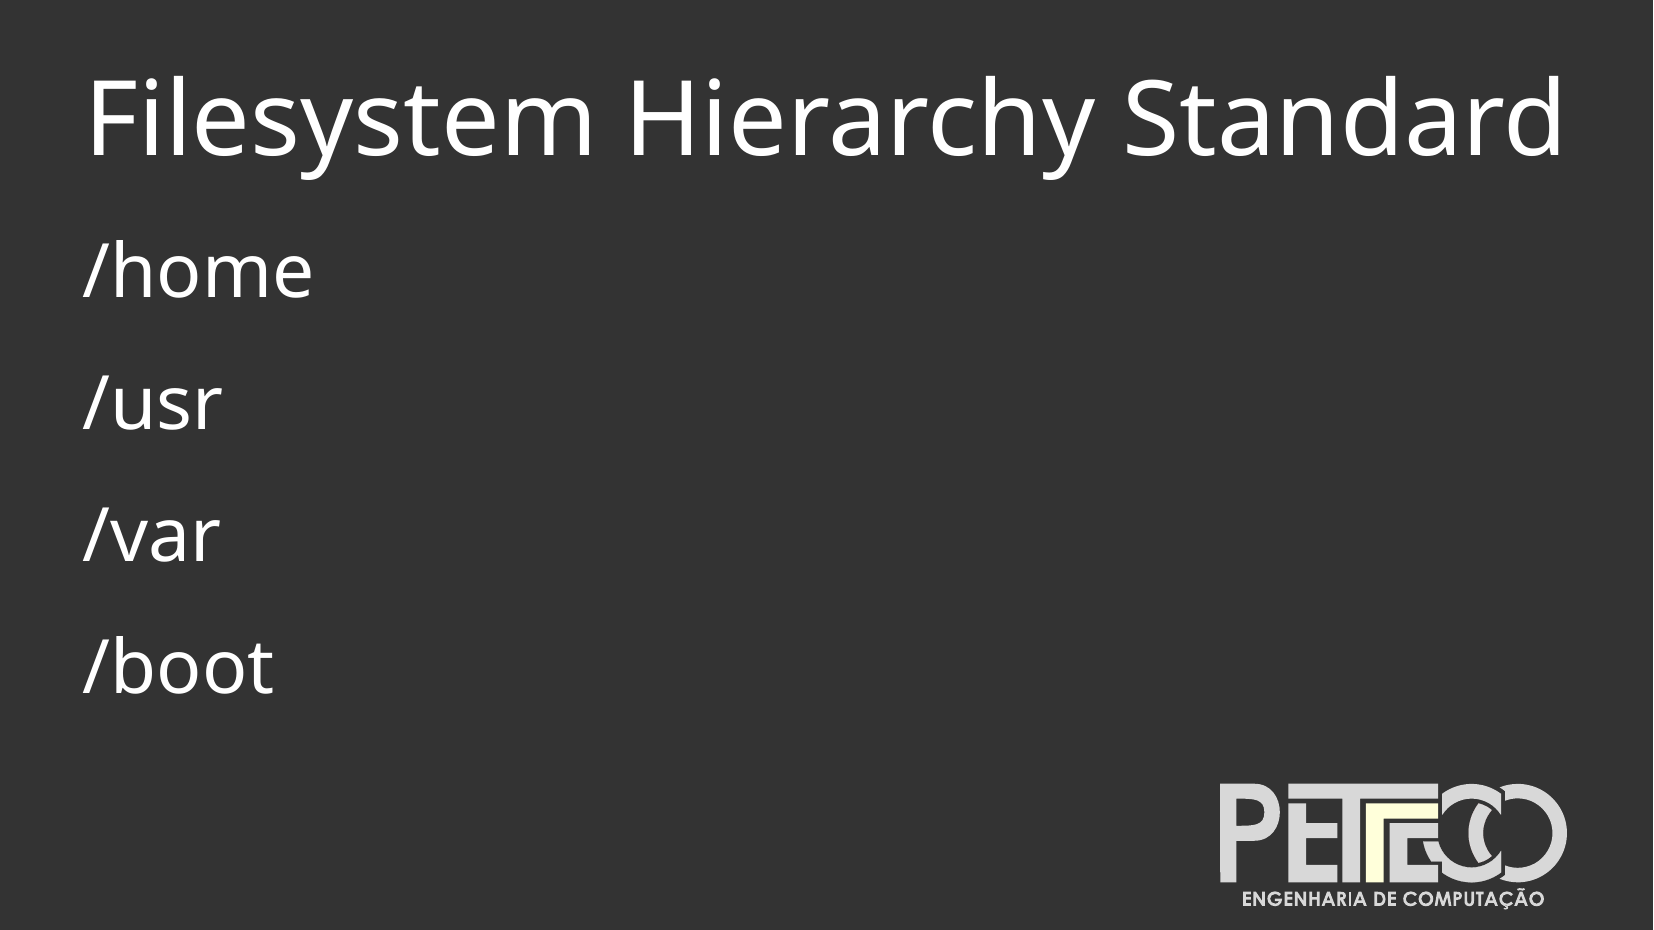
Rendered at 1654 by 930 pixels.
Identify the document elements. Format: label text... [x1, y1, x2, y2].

title Filesystem Hierarchy Standard [82, 37, 1571, 193]
list /home /usr /var /boot [82, 217, 1571, 757]
